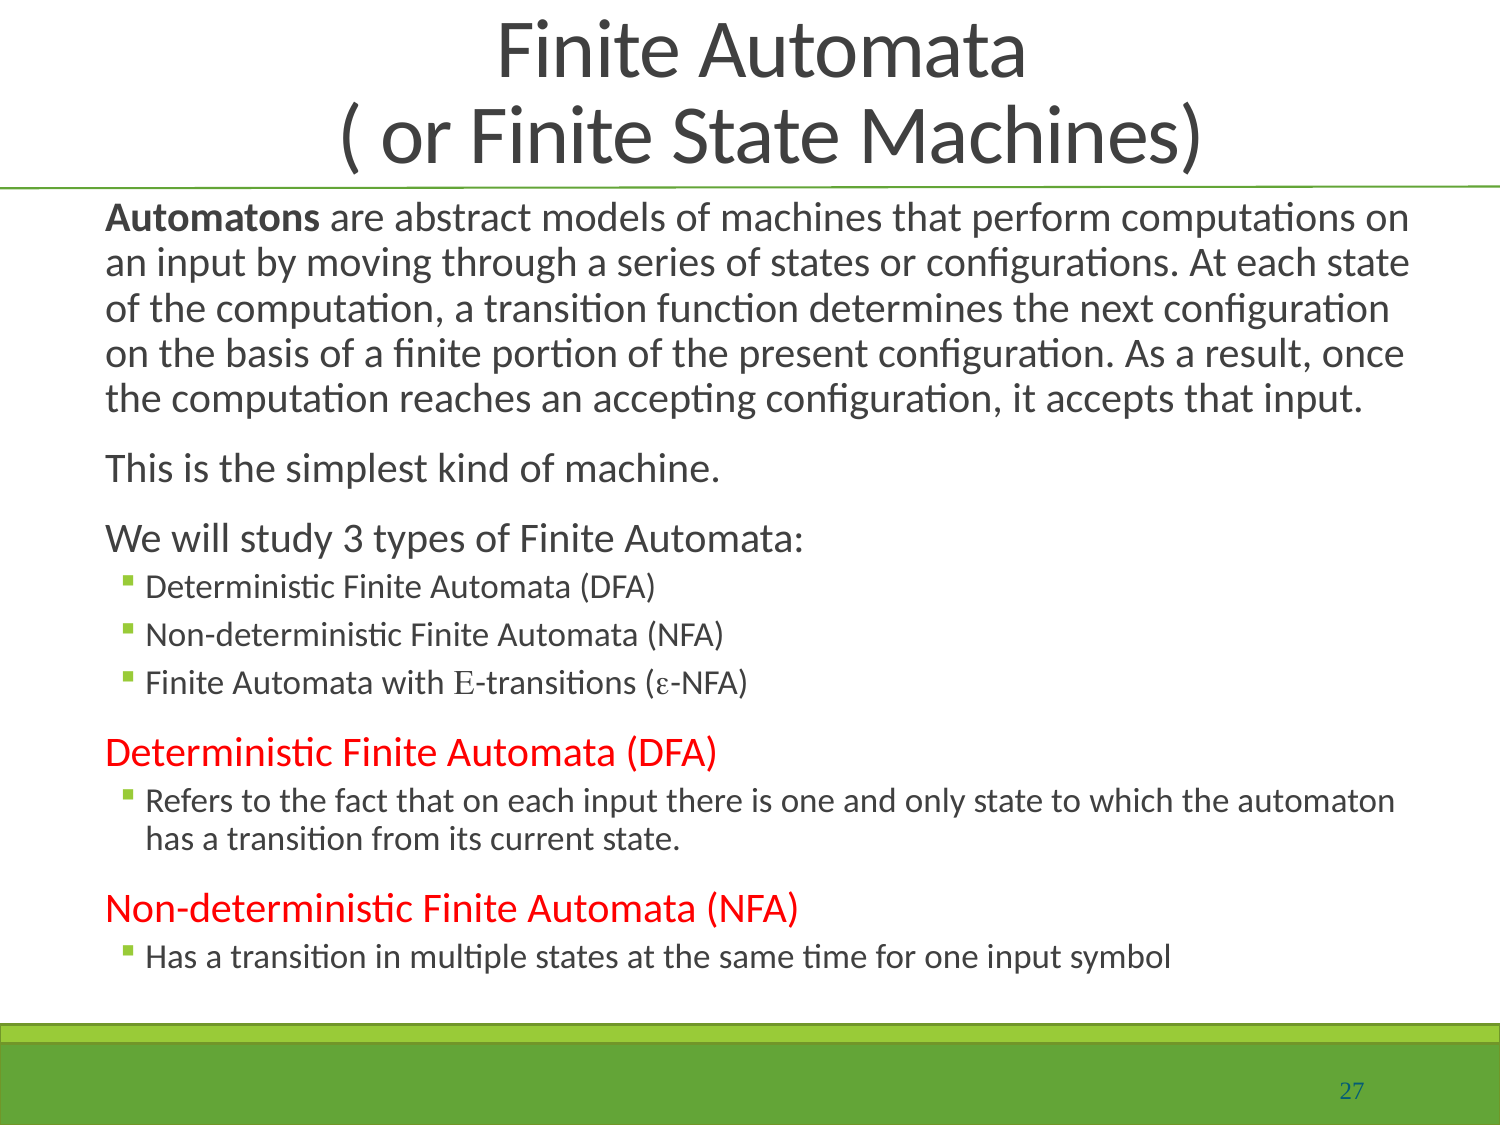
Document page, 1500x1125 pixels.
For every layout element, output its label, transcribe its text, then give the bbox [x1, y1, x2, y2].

title Finite Automata ( or Finite State Machines) [87, 0, 1438, 188]
list Automatons are abstract models of machines that perform computations on an input by moving through a series of states or configurations. At each state of the computation, a transition function determines the next configuration on the basis of a finite portion of the present configuration. As a result, once the computation reaches an accepting configuration, it accepts that input. This is the simplest kind of machine. We will study 3 types of Finite Automata: Deterministic Finite Automata (DFA) Non-deterministic Finite Automata (NFA) Finite Automata with E-transitions (-NFA) Deterministic Finite Automata (DFA) Refers to the fact that on each input there is one and only state to which the automaton has a transition from its current state. Non-deterministic Finite Automata (NFA) Has a transition in multiple states at the same time for one input symbol [92, 187, 1438, 1000]
slide_number <number> [1218, 1059, 1380, 1120]
